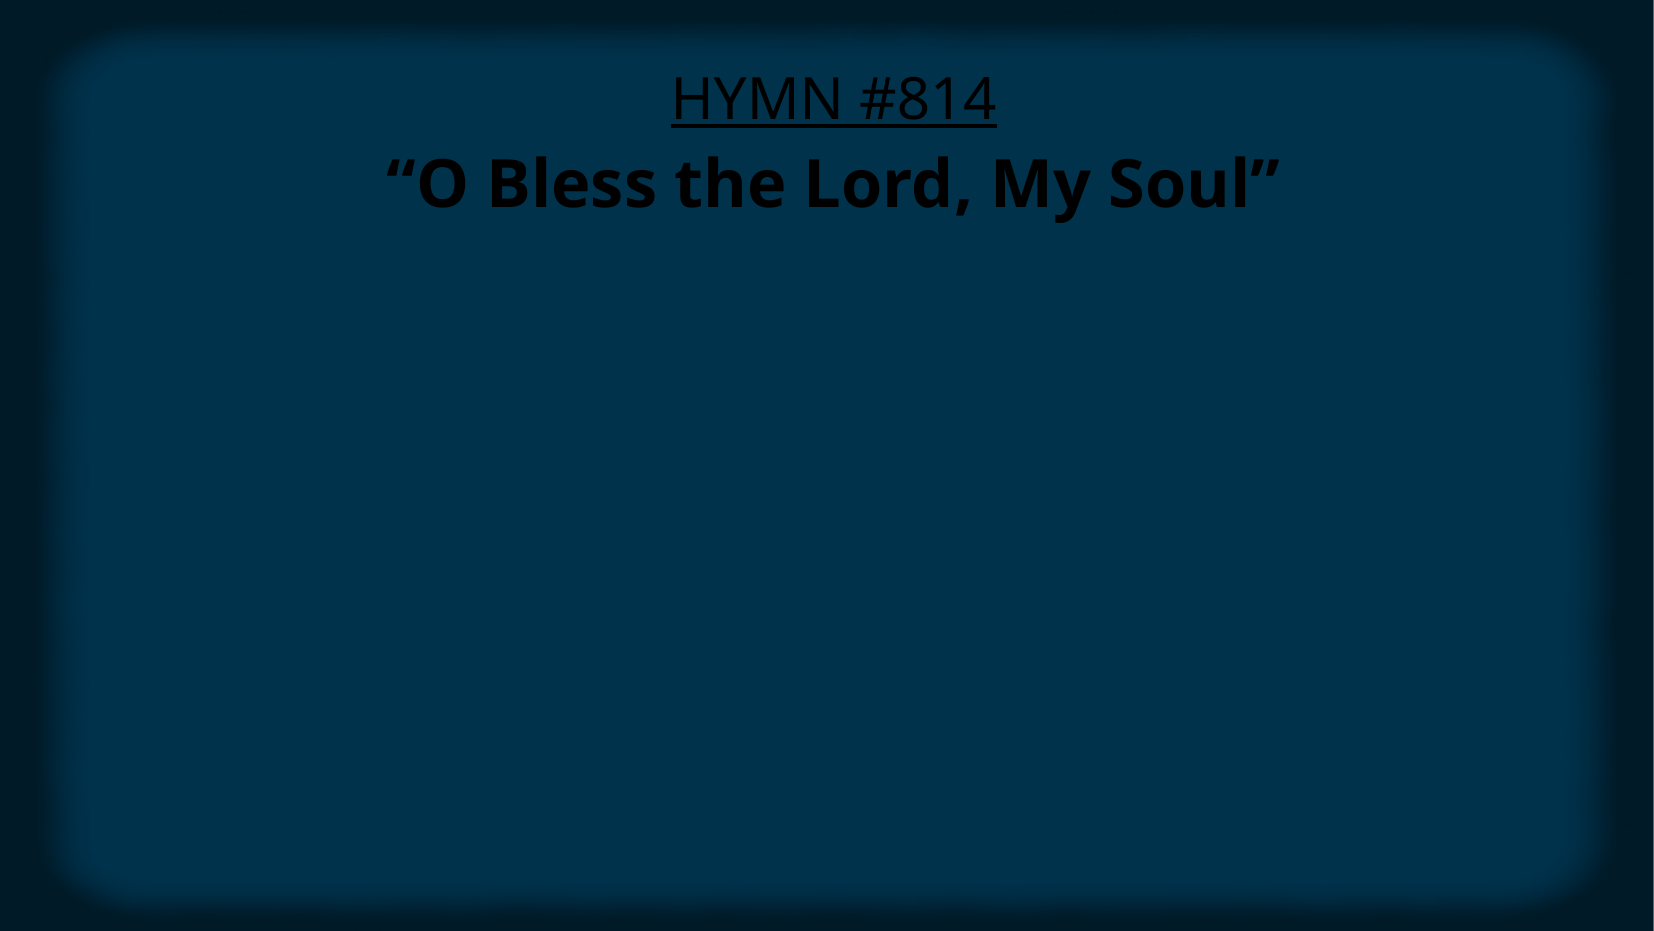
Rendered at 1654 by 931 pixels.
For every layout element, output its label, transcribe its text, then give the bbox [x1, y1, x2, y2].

text_box HYMN #814 “O Bless the Lord, My Soul” [106, 49, 1562, 231]
picture [0, 0, 1654, 931]
